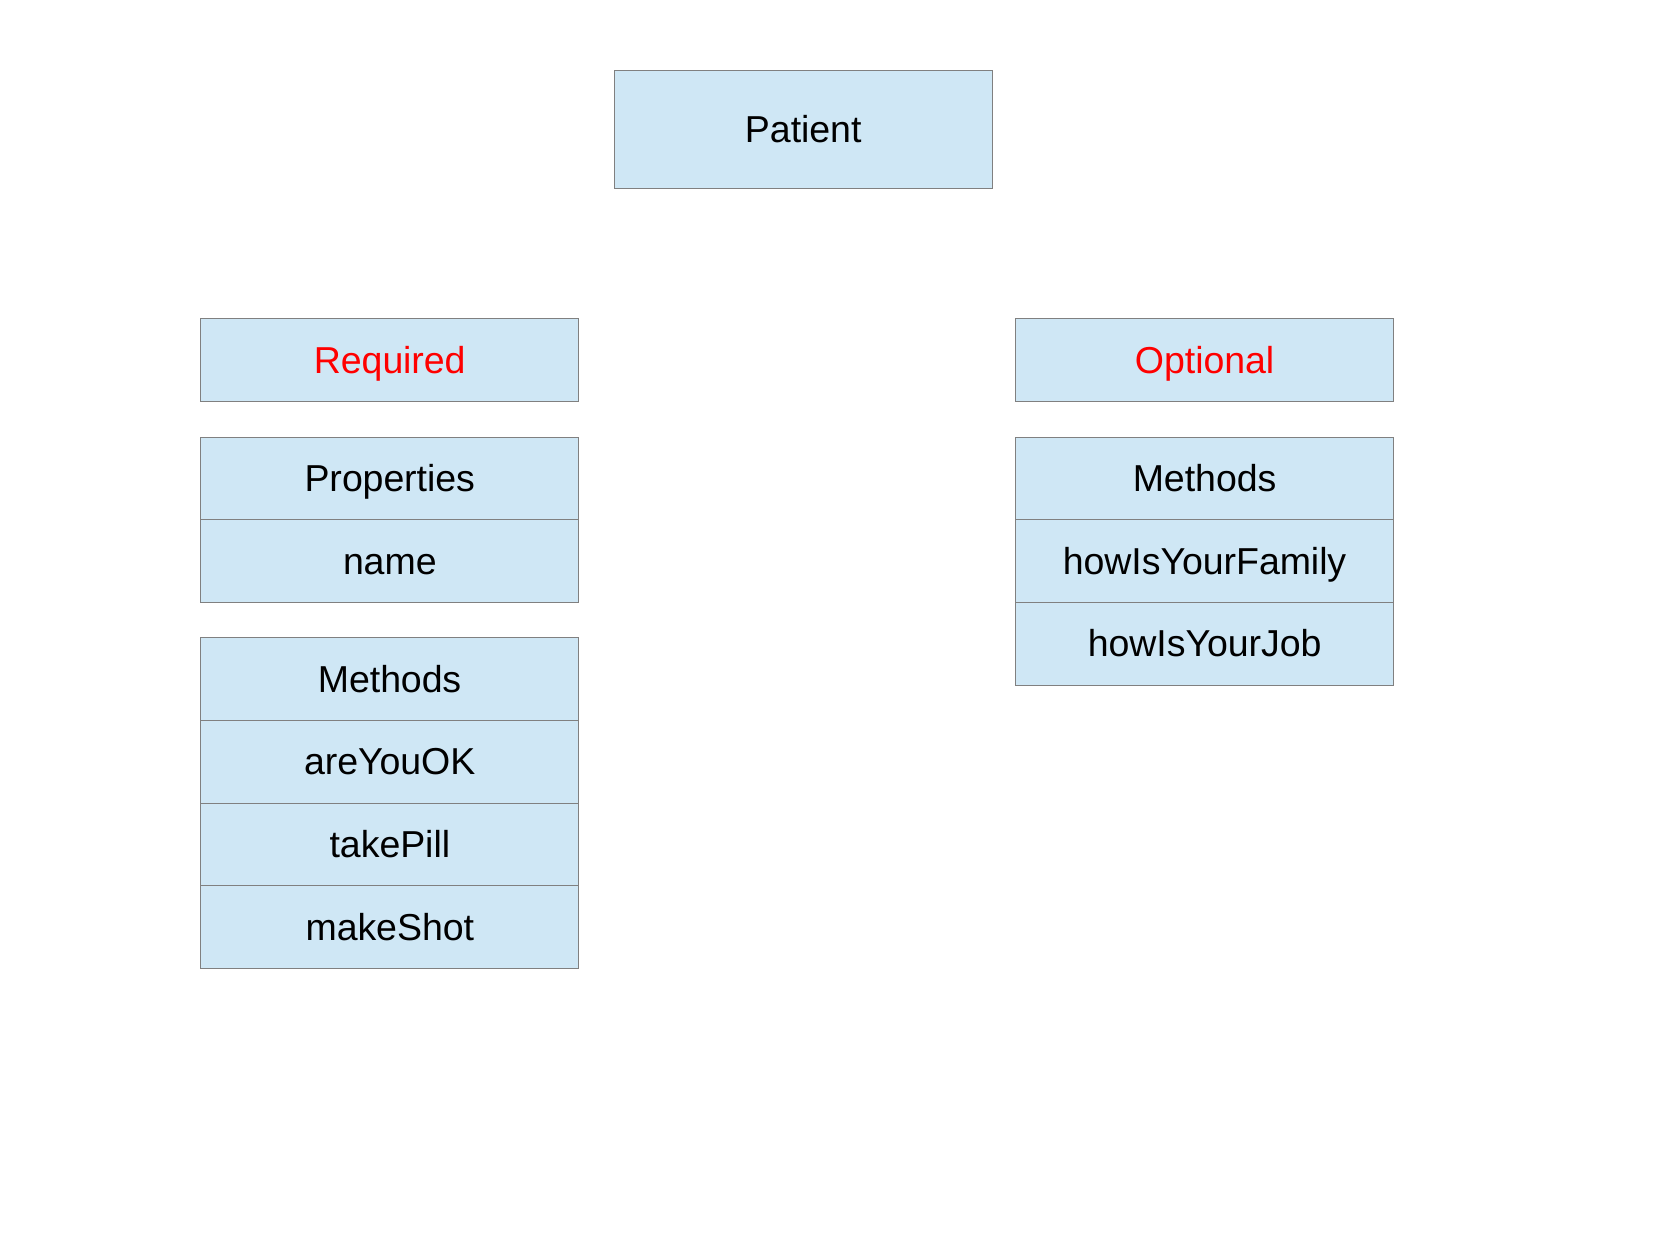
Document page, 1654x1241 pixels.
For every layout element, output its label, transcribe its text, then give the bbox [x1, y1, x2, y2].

text_box name [200, 519, 579, 603]
text_box Optional [1015, 318, 1394, 402]
text_box Patient [614, 70, 993, 189]
text_box Methods [200, 637, 579, 720]
text_box makeShot [200, 885, 579, 969]
text_box howIsYourJob [1015, 602, 1394, 686]
text_box howIsYourFamily [1015, 519, 1394, 602]
text_box Required [200, 318, 579, 402]
text_box Properties [200, 437, 579, 519]
text_box areYouOK [200, 720, 579, 803]
text_box Methods [1015, 437, 1394, 519]
text_box takePill [200, 803, 579, 885]
